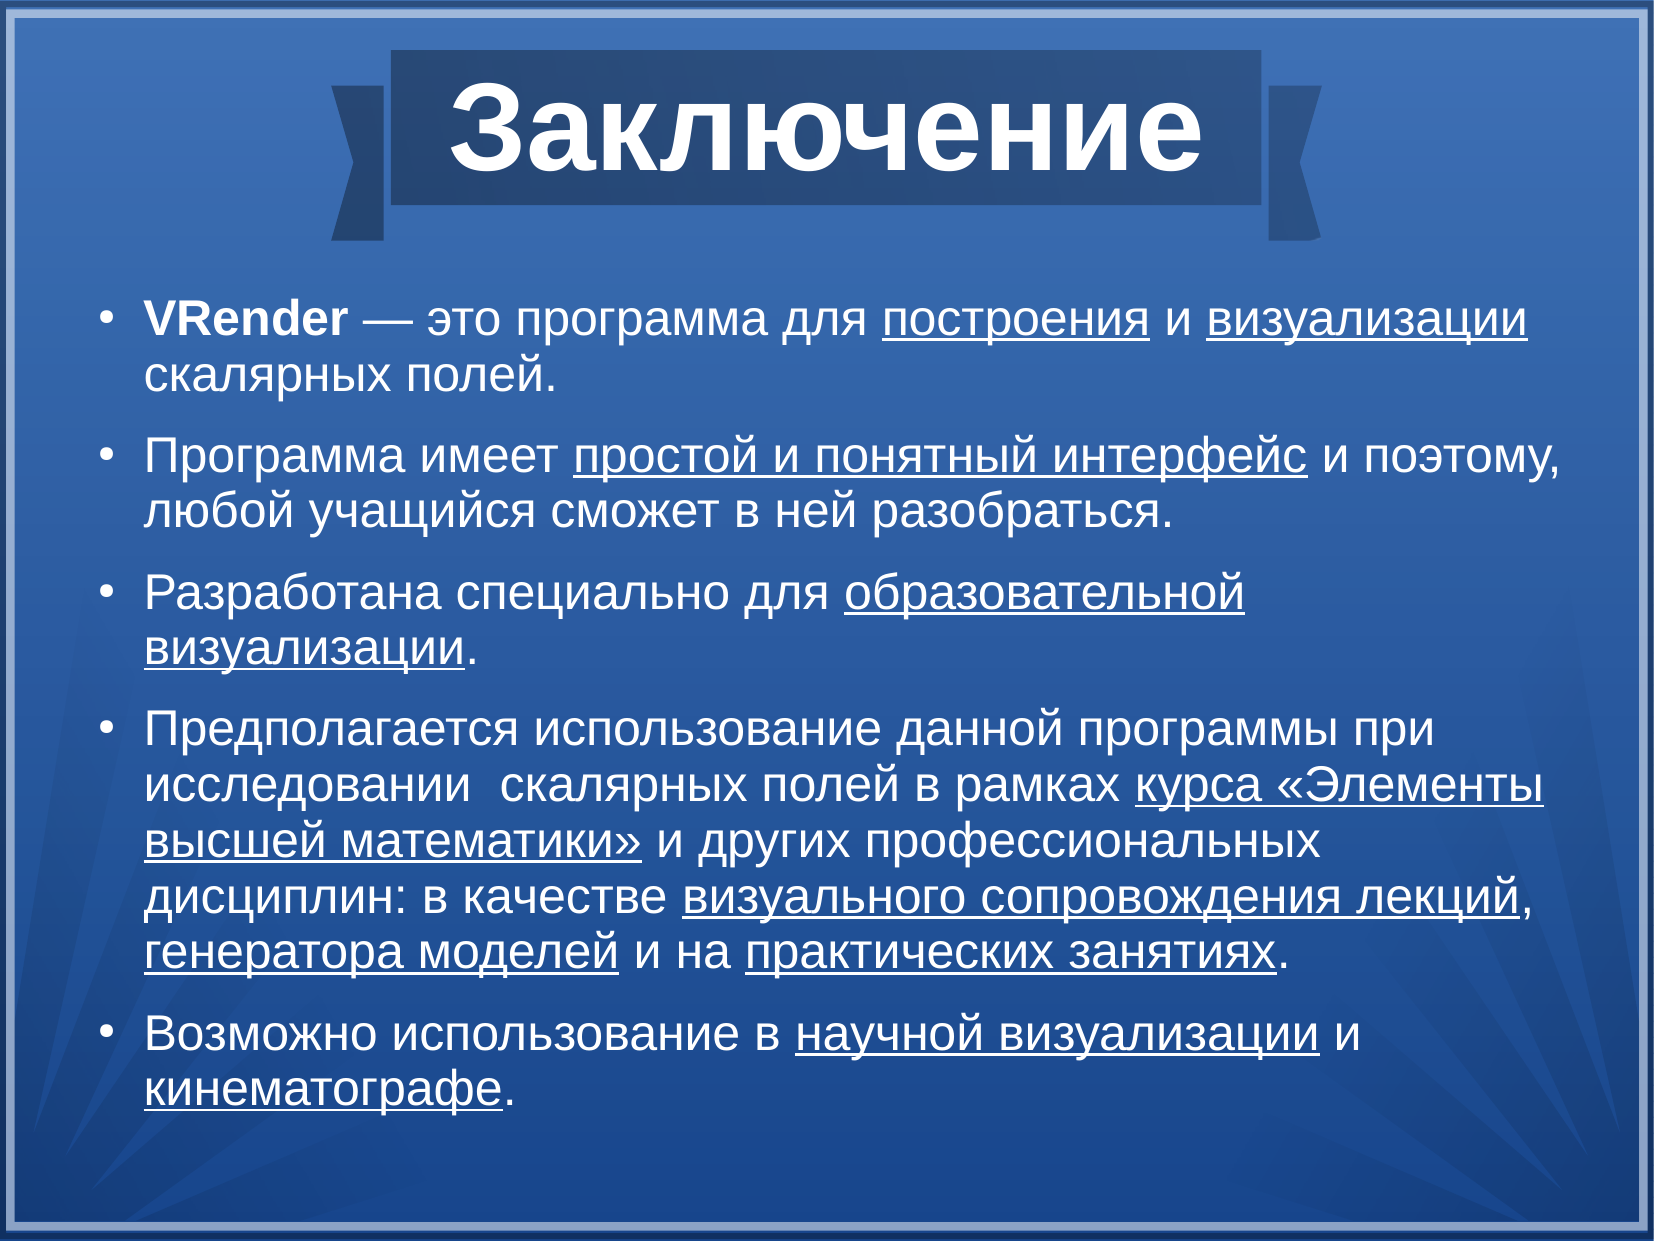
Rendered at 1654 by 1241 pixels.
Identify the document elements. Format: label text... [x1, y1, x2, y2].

list VRender — это программа для построения и визуализации скалярных полей. Программа имеет простой и понятный интерфейс и поэтому, любой учащийся сможет в ней разобраться. Разработана специально для образовательной визуализации. Предполагается использование данной программы при исследовании скалярных полей в рамках курса «Элементы высшей математики» и других профессиональных дисциплин: в качестве визуального сопровождения лекций, генератора моделей и на практических занятиях. Возможно использование в научной визуализации и кинематографе. [82, 290, 1571, 1158]
title Заключение [389, 49, 1264, 205]
